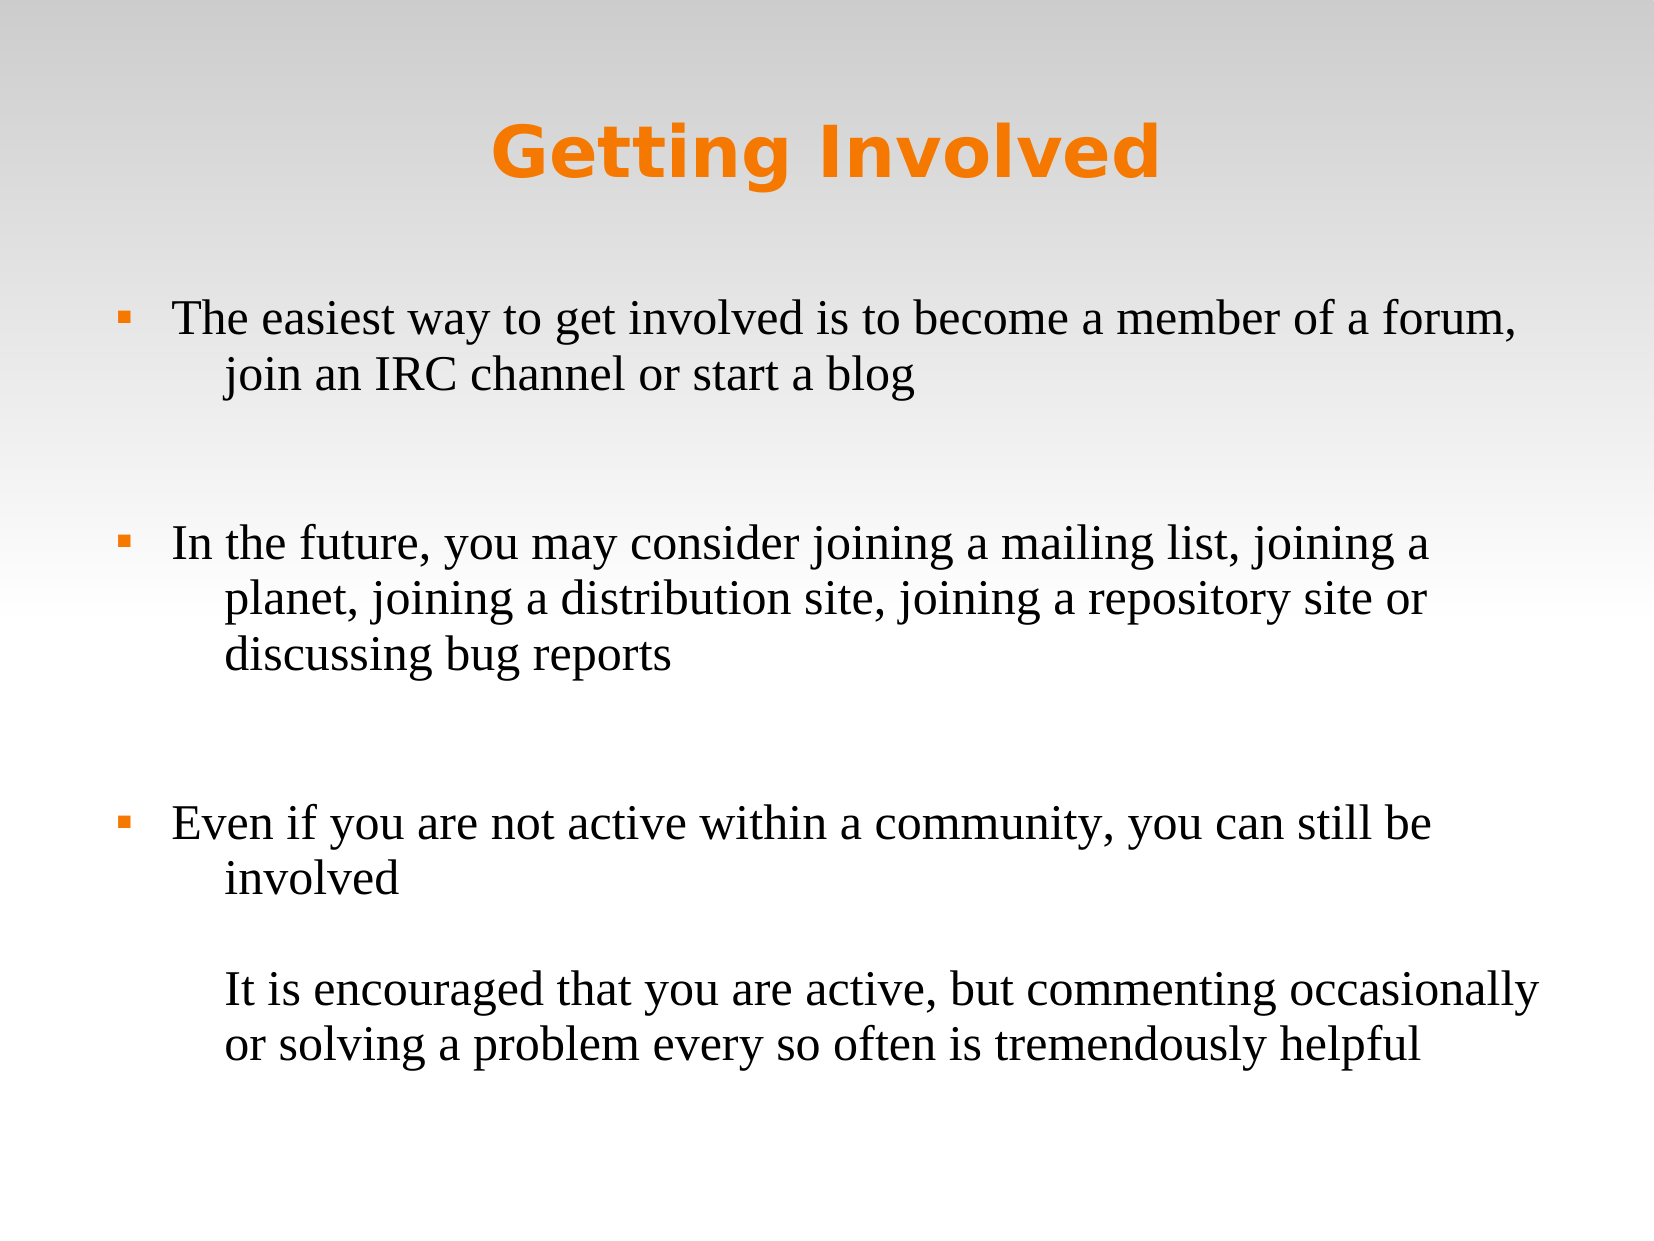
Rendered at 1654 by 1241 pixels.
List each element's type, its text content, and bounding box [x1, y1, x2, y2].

title Getting Involved [82, 49, 1571, 257]
list The easiest way to get involved is to become a member of a forum, join an IRC channel or start a blog In the future, you may consider joining a mailing list, joining a planet, joining a distribution site, joining a repository site or discussing bug reports Even if you are not active within a community, you can still be involved It is encouraged that you are active, but commenting occasionally or solving a problem every so often is tremendously helpful [82, 290, 1571, 1225]
